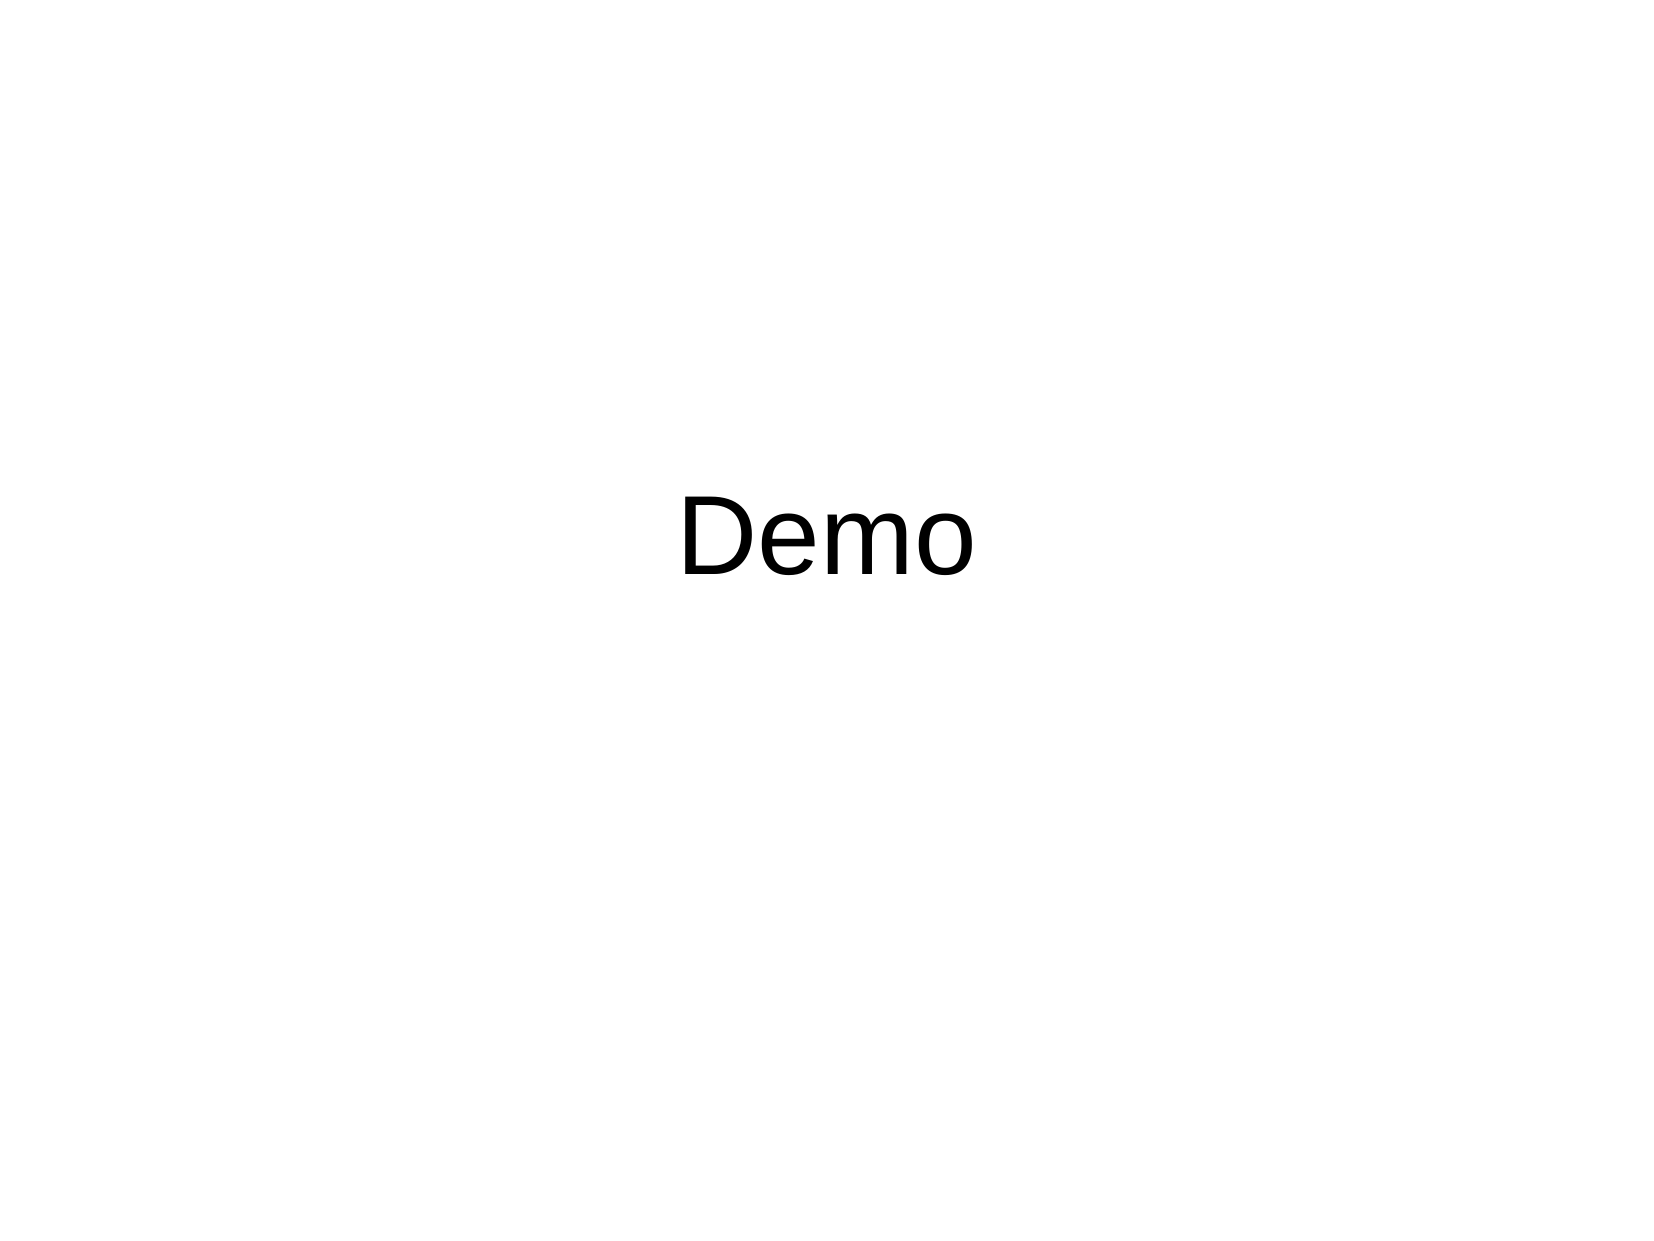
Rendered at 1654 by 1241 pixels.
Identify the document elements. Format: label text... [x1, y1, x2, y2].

subtitle Demo [82, 49, 1571, 1010]
